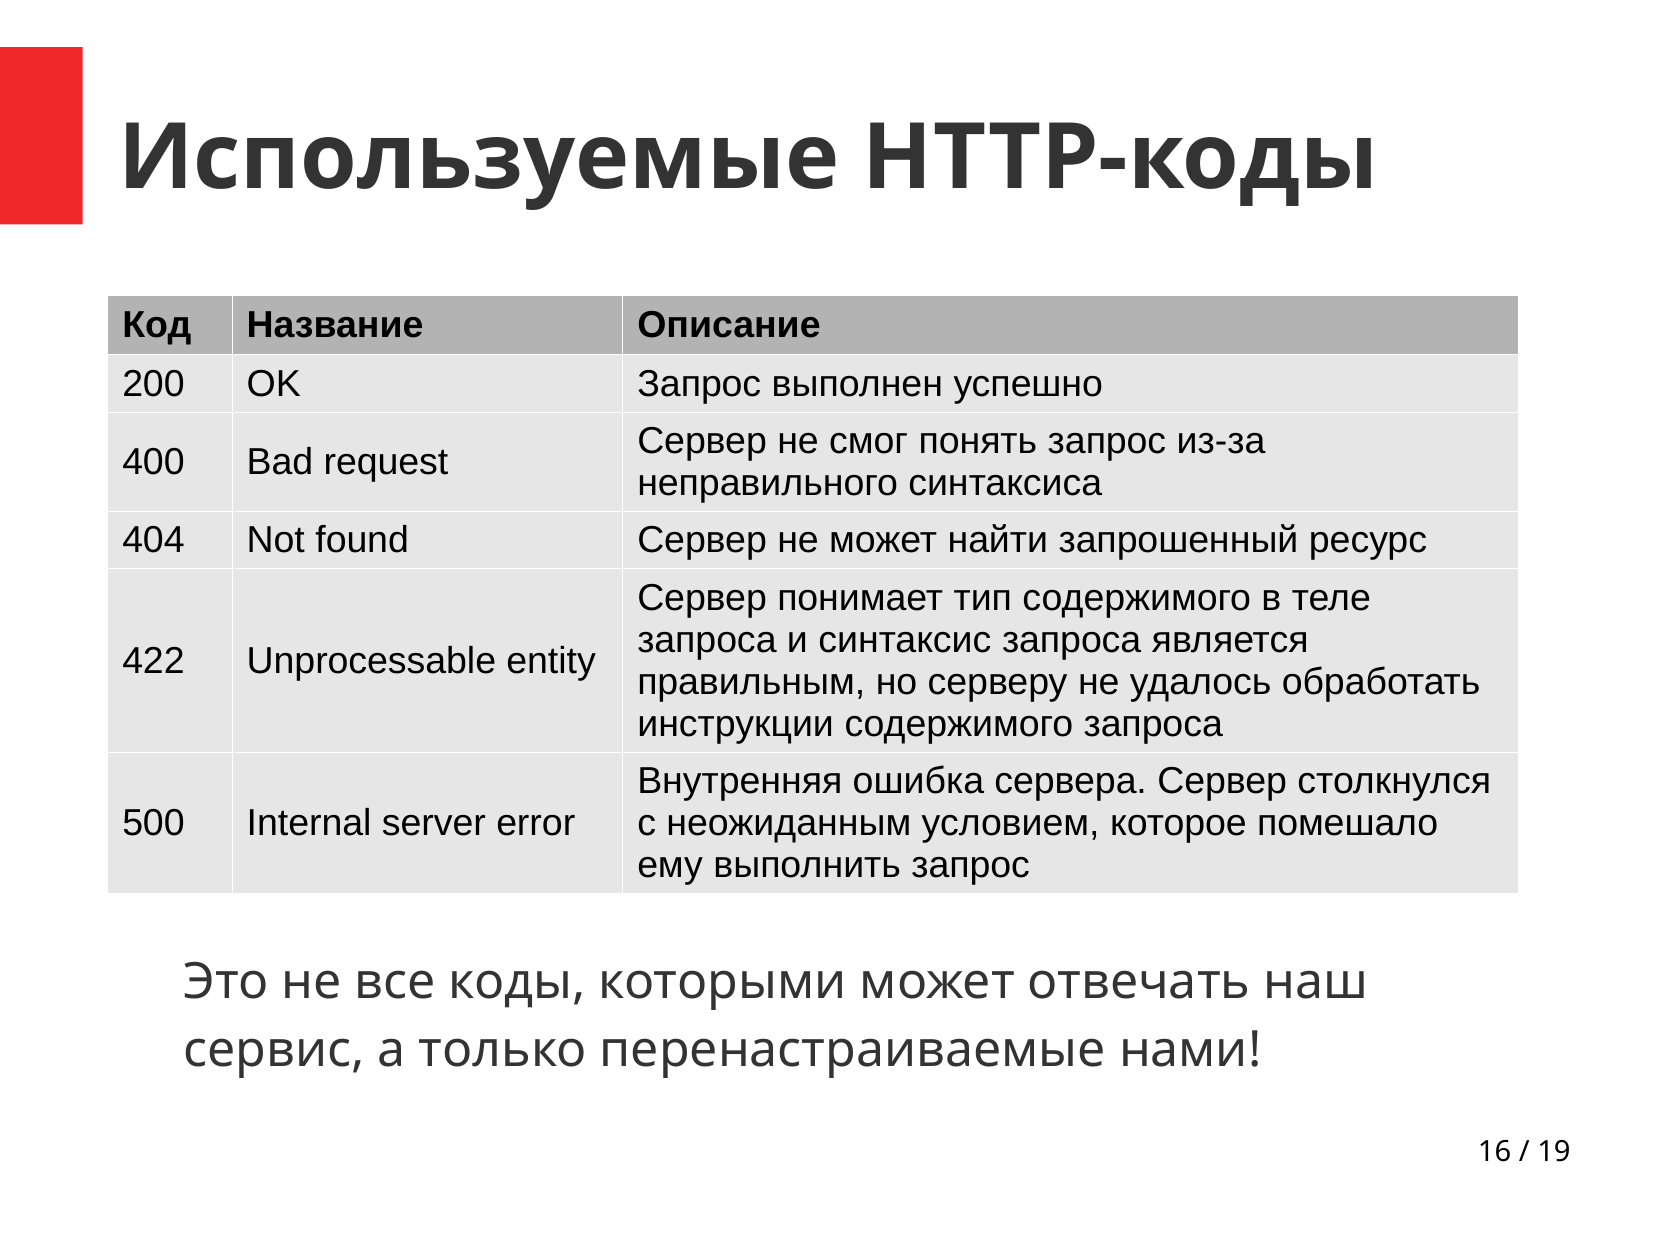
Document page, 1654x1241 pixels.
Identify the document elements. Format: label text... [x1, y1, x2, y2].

table_cell 404 [108, 512, 232, 568]
table_header Название [233, 296, 622, 354]
table_cell 200 [108, 355, 232, 412]
table_cell Unprocessable entity [233, 569, 622, 752]
table_cell Внутренняя ошибка сервера. Сервер столкнулся с неожиданным условием, которое помешало ему выполнить запрос [623, 753, 1518, 893]
table_cell 500 [108, 753, 232, 893]
table_cell Сервер понимает тип содержимого в теле запроса и синтаксис запроса является правильным, но серверу не удалось обработать инструкции содержимого запроса [623, 569, 1518, 752]
table_cell 422 [108, 569, 232, 752]
list Это не все коды, которыми может отвечать наш сервис, а только перенастраиваемые нами! [112, 945, 1531, 1096]
table_header Код [108, 296, 232, 354]
table_cell Сервер не смог понять запрос из-за неправильного синтаксиса [623, 413, 1518, 511]
table_cell Сервер не может найти запрошенный ресурс [623, 512, 1518, 568]
table_cell 400 [108, 413, 232, 511]
table_cell Internal server error [233, 753, 622, 893]
table_cell Not found [233, 512, 622, 568]
table_header Описание [623, 296, 1518, 354]
table_cell Запрос выполнен успешно [623, 355, 1518, 412]
table_cell Bad request [233, 413, 622, 511]
table_cell OK [233, 355, 622, 412]
title Используемые HTTP-коды [118, 49, 1571, 257]
